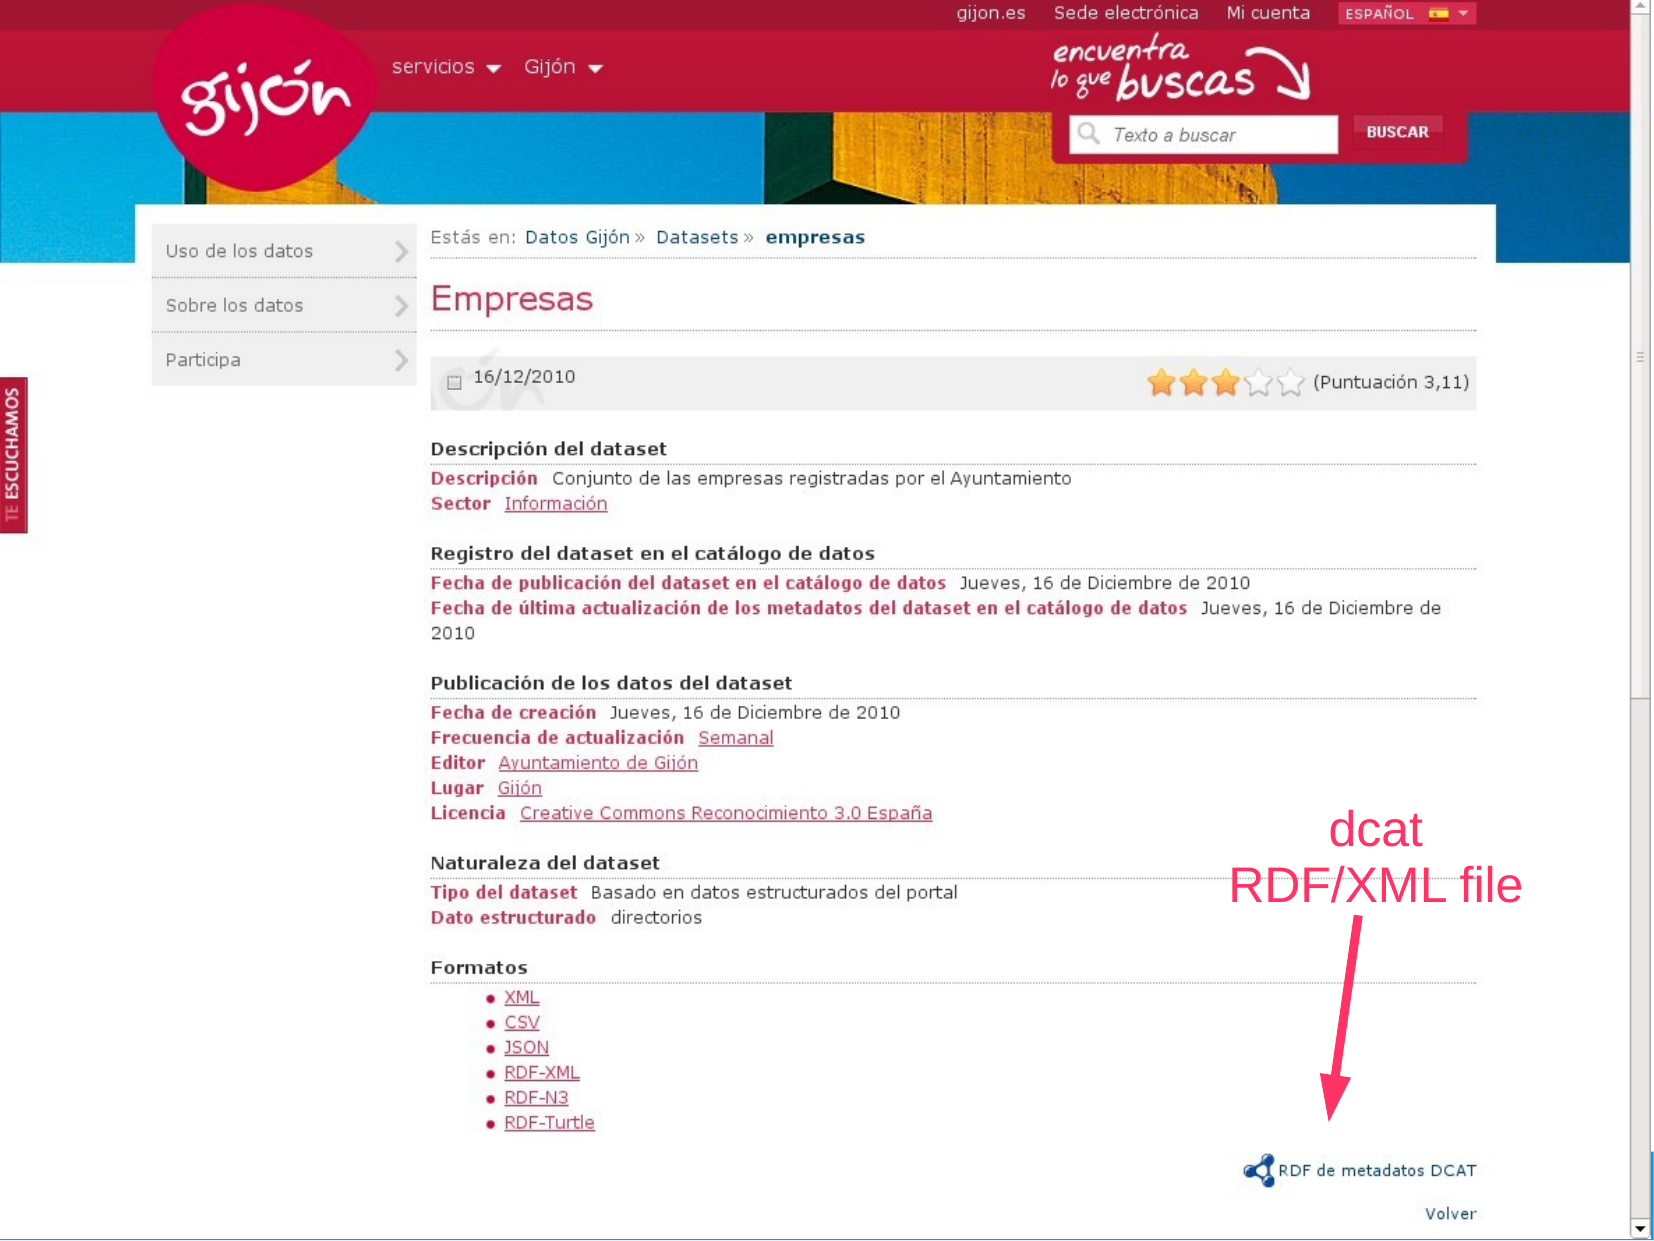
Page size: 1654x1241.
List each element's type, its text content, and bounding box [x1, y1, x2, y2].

picture [0, 0, 1651, 1239]
text_box dcat RDF/XML file [1213, 793, 1539, 920]
